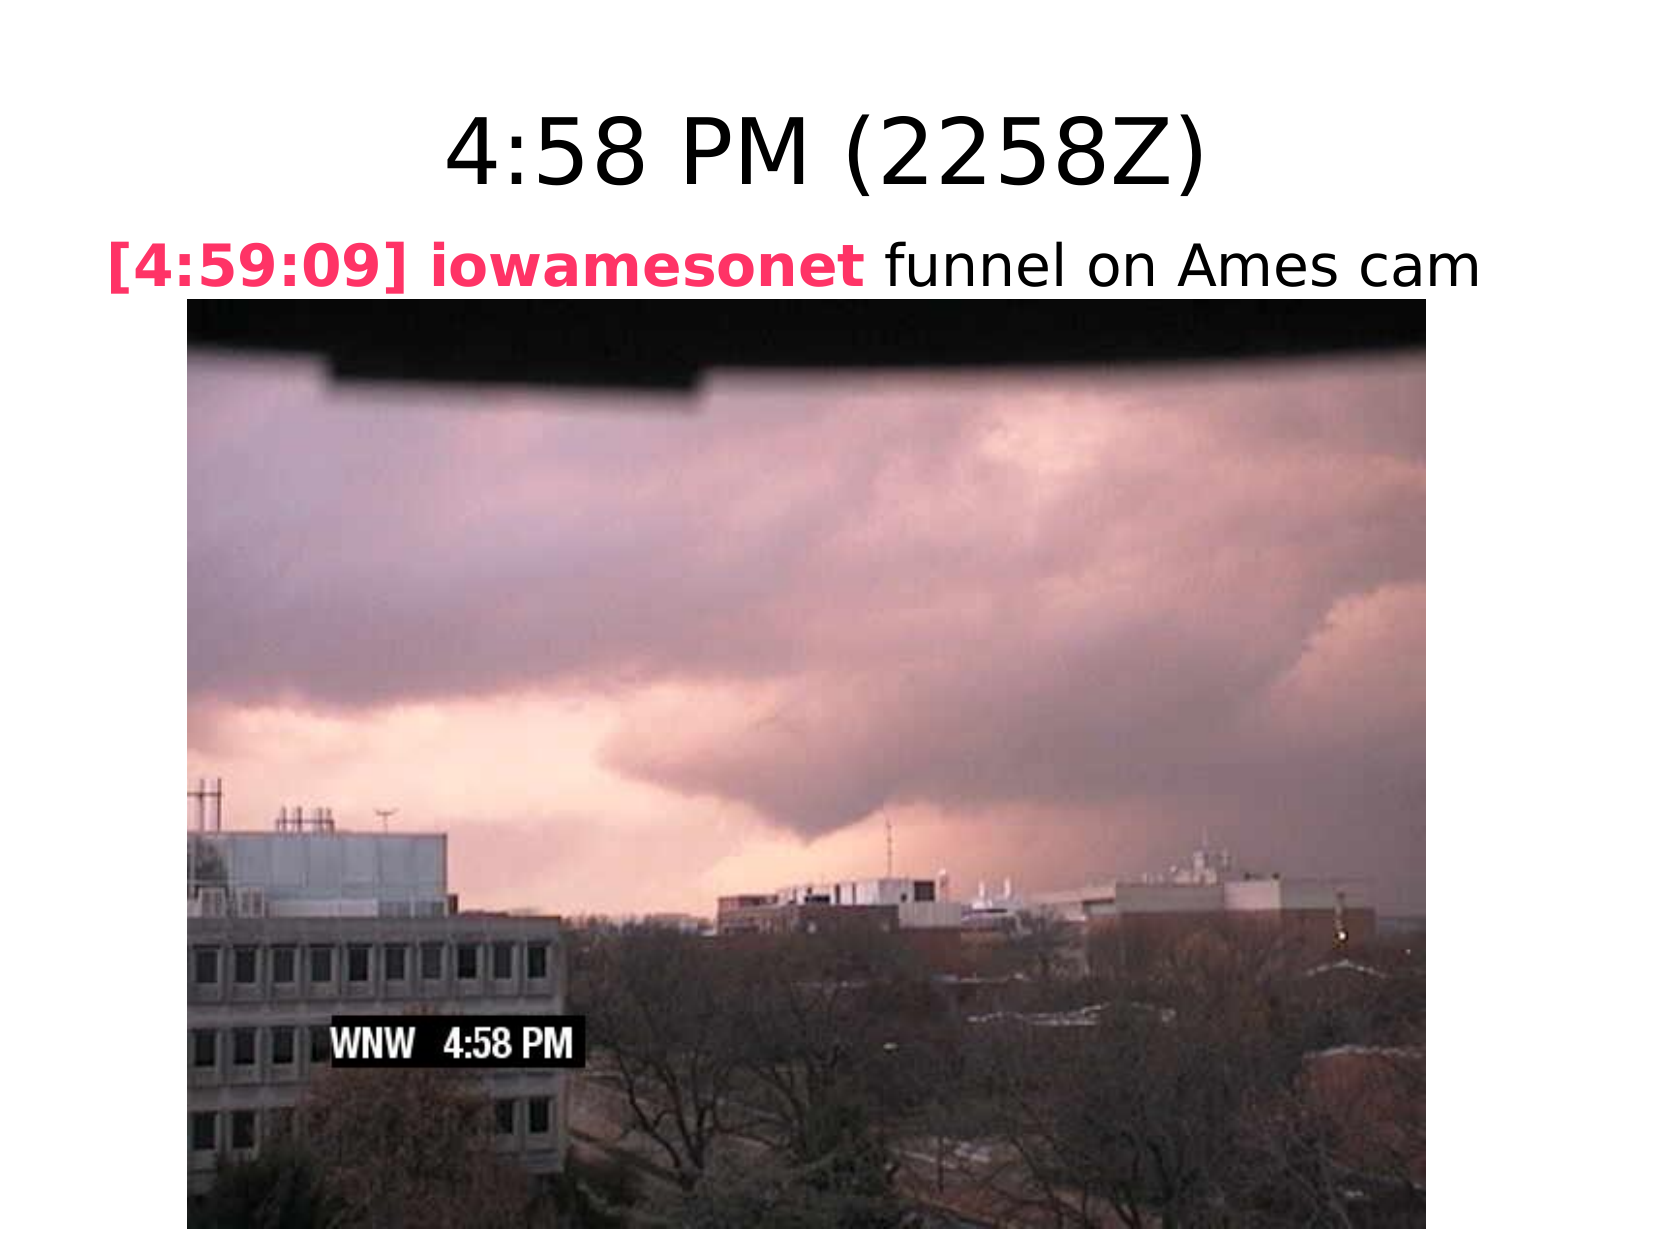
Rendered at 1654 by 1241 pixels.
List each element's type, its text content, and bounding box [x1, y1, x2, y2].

text_box [4:59:09] iowamesonet funnel on Ames cam [92, 225, 1538, 308]
title 4:58 PM (2258Z) [82, 49, 1571, 257]
picture [187, 299, 1426, 1229]
